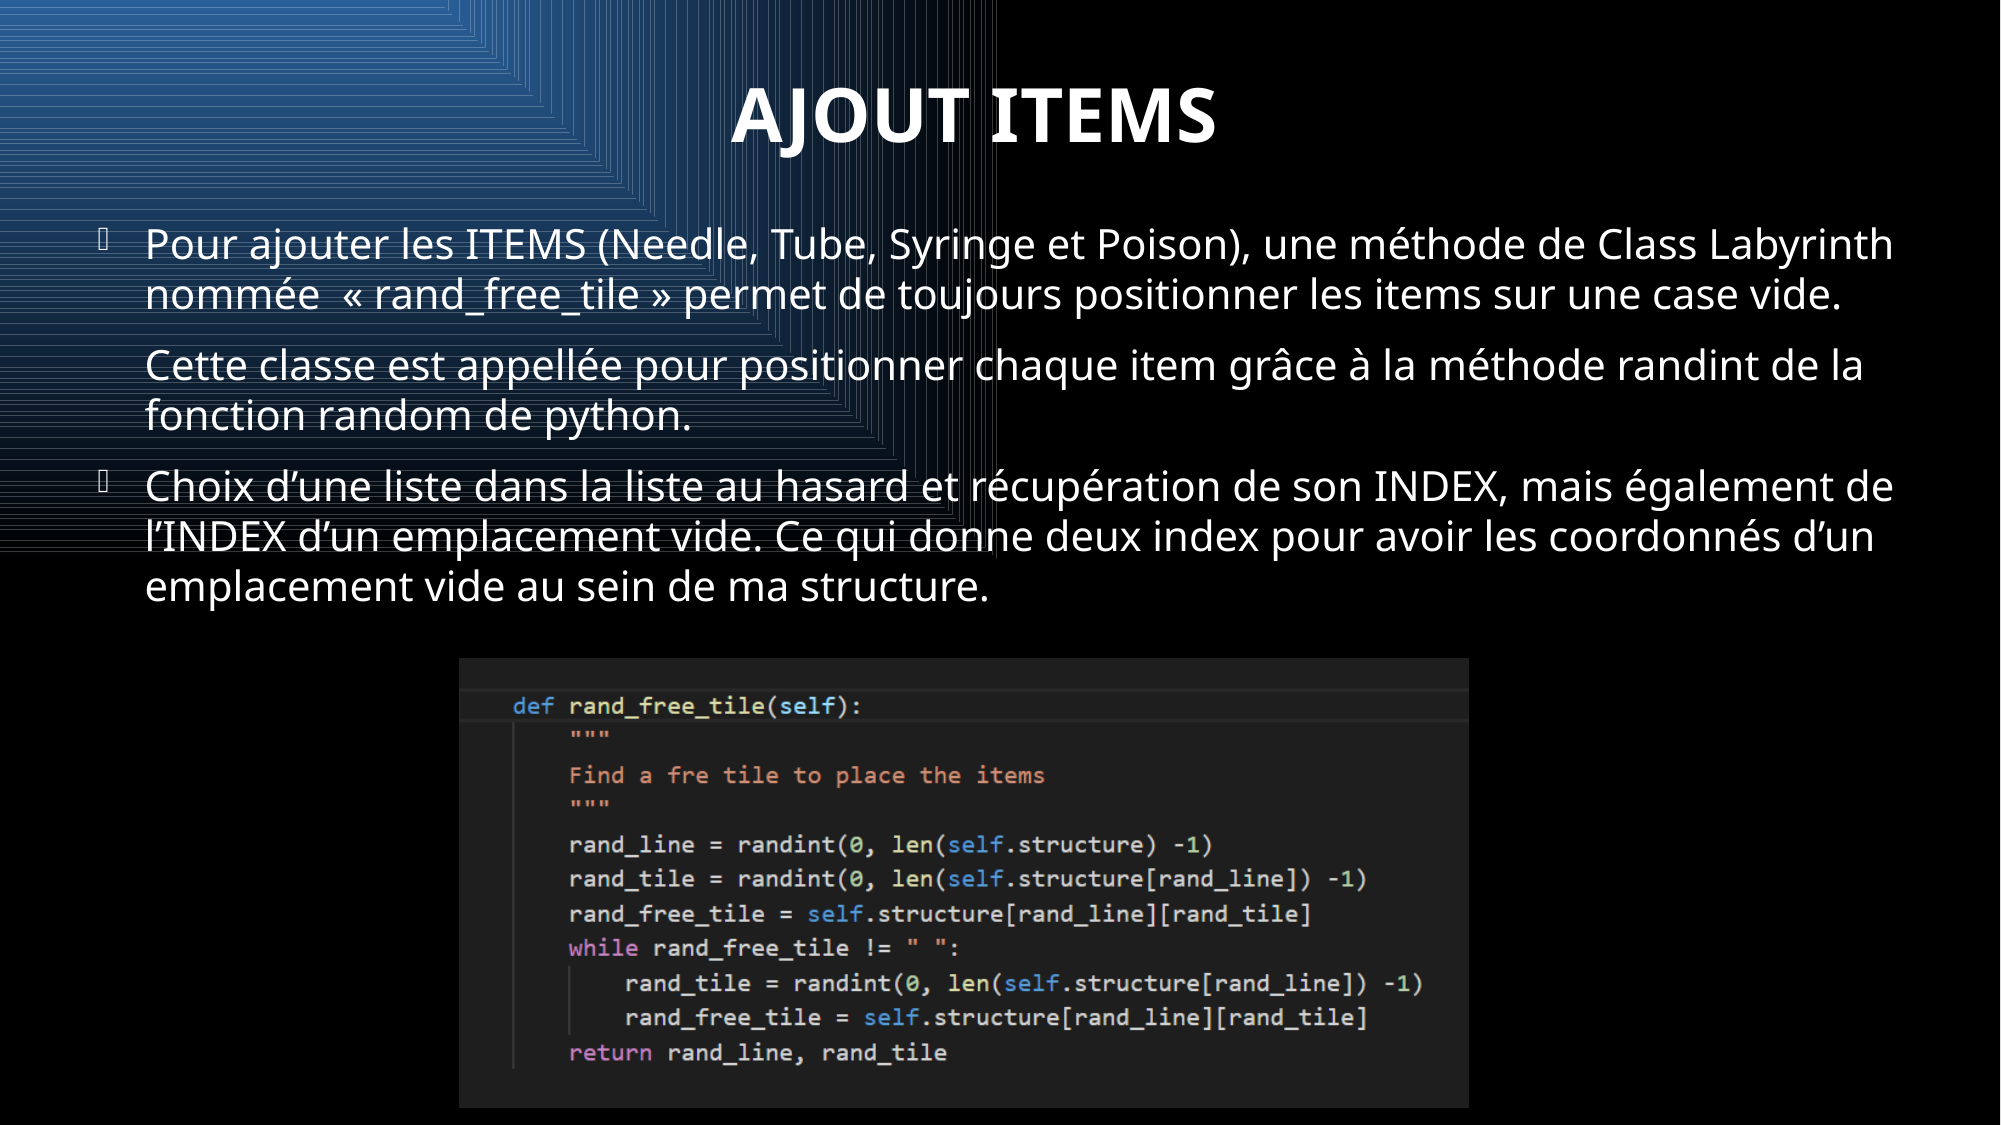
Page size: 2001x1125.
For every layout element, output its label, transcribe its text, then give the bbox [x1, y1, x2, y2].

picture [459, 658, 1469, 1108]
title AJOUT ITEMS [686, 31, 1263, 168]
list Pour ajouter les ITEMS (Needle, Tube, Syringe et Poison), une méthode de Class Labyrinth nommée « rand_free_tile » permet de toujours positionner les items sur une case vide. Cette classe est appellée pour positionner chaque item grâce à la méthode randint de la fonction random de python. Choix d’une liste dans la liste au hasard et récupération de son INDEX, mais également de l’INDEX d’un emplacement vide. Ce qui donne deux index pour avoir les coordonnés d’un emplacement vide au sein de ma structure. [82, 168, 1943, 659]
